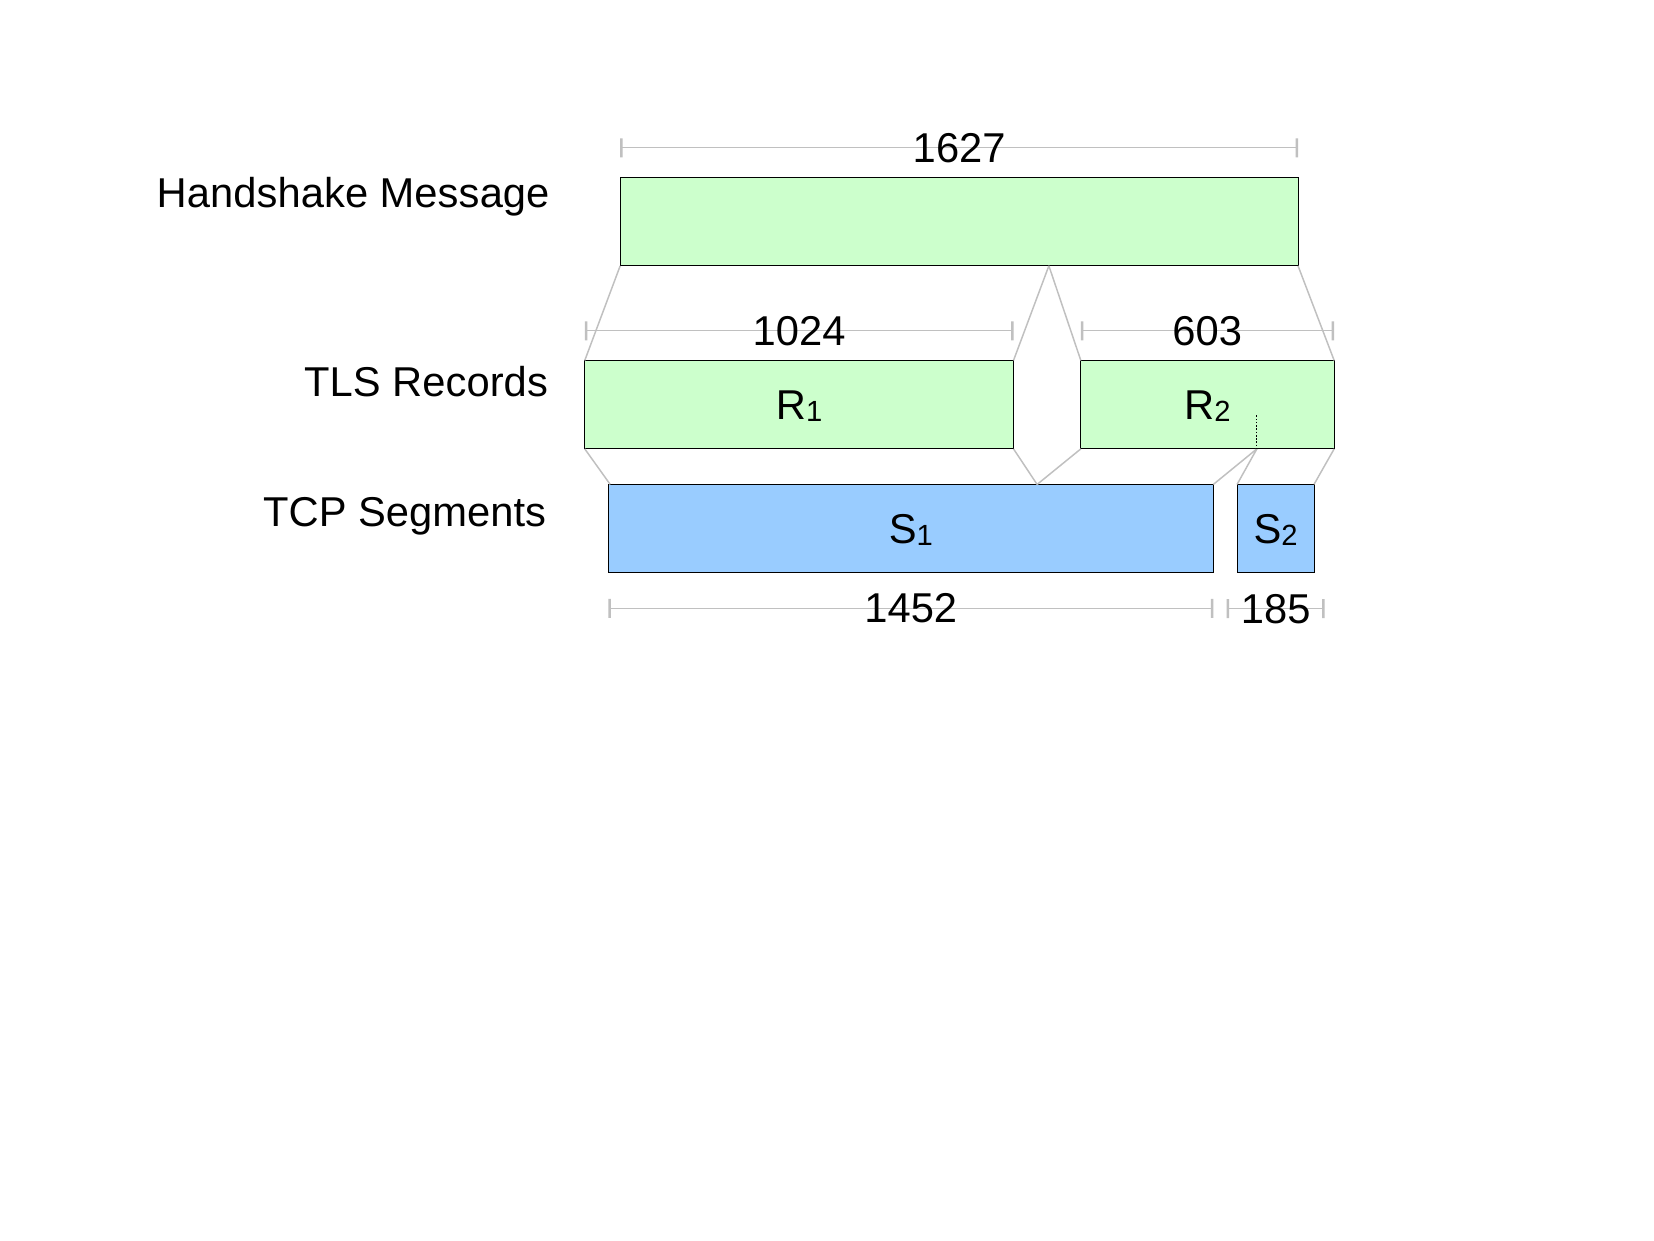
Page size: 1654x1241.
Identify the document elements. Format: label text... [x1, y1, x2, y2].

text_box R1 [584, 360, 1014, 449]
text_box [620, 177, 1299, 266]
text_box TCP Segments [248, 460, 561, 564]
text_box TLS Records [289, 330, 564, 434]
text_box S2 [1237, 484, 1315, 573]
text_box S1 [608, 484, 1214, 573]
text_box Handshake Message [141, 141, 565, 245]
text_box R2 [1080, 360, 1335, 449]
